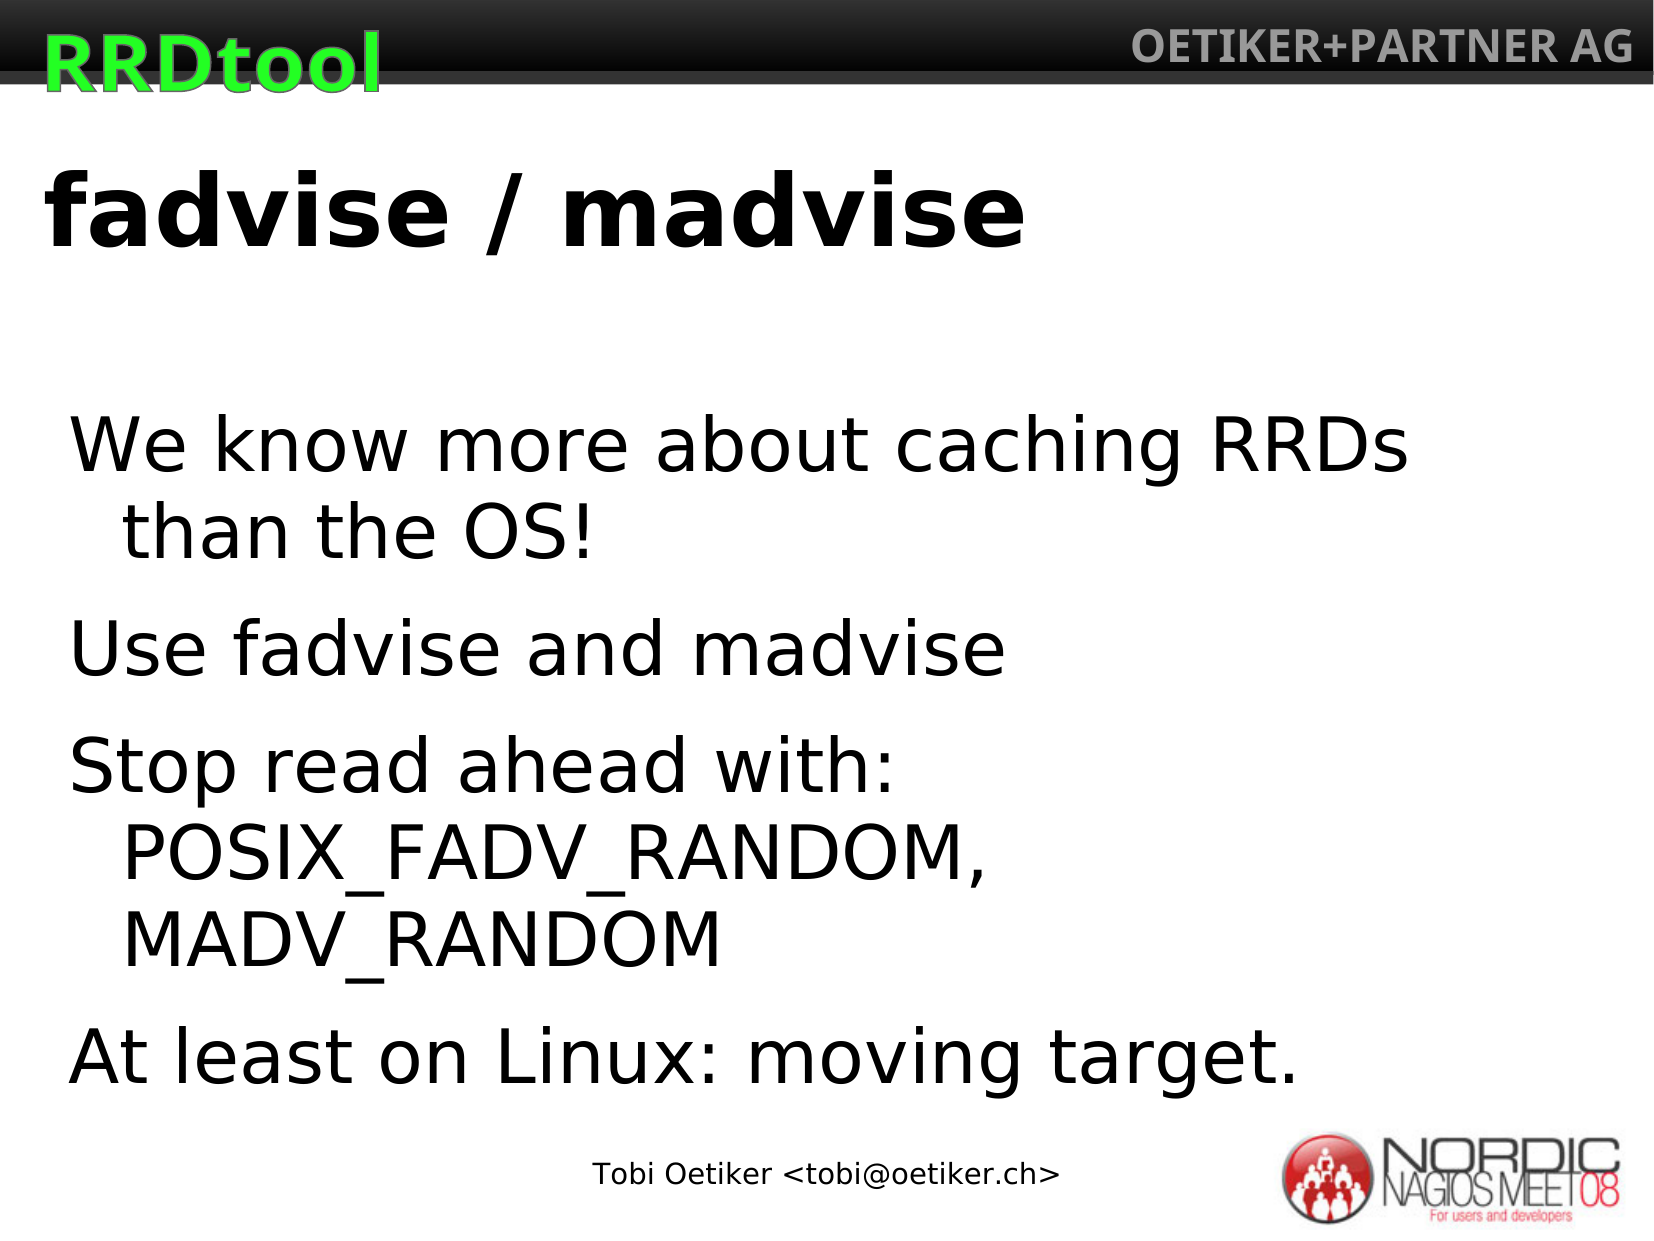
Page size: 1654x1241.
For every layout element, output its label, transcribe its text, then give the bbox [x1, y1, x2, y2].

picture [1262, 1116, 1654, 1241]
list We know more about caching RRDs than the OS! Use fadvise and madvise Stop read ahead with: POSIX_FADV_RANDOM, MADV_RANDOM At least on Linux: moving target. [50, 401, 1571, 1102]
title fadvise / madvise [43, 144, 1582, 280]
